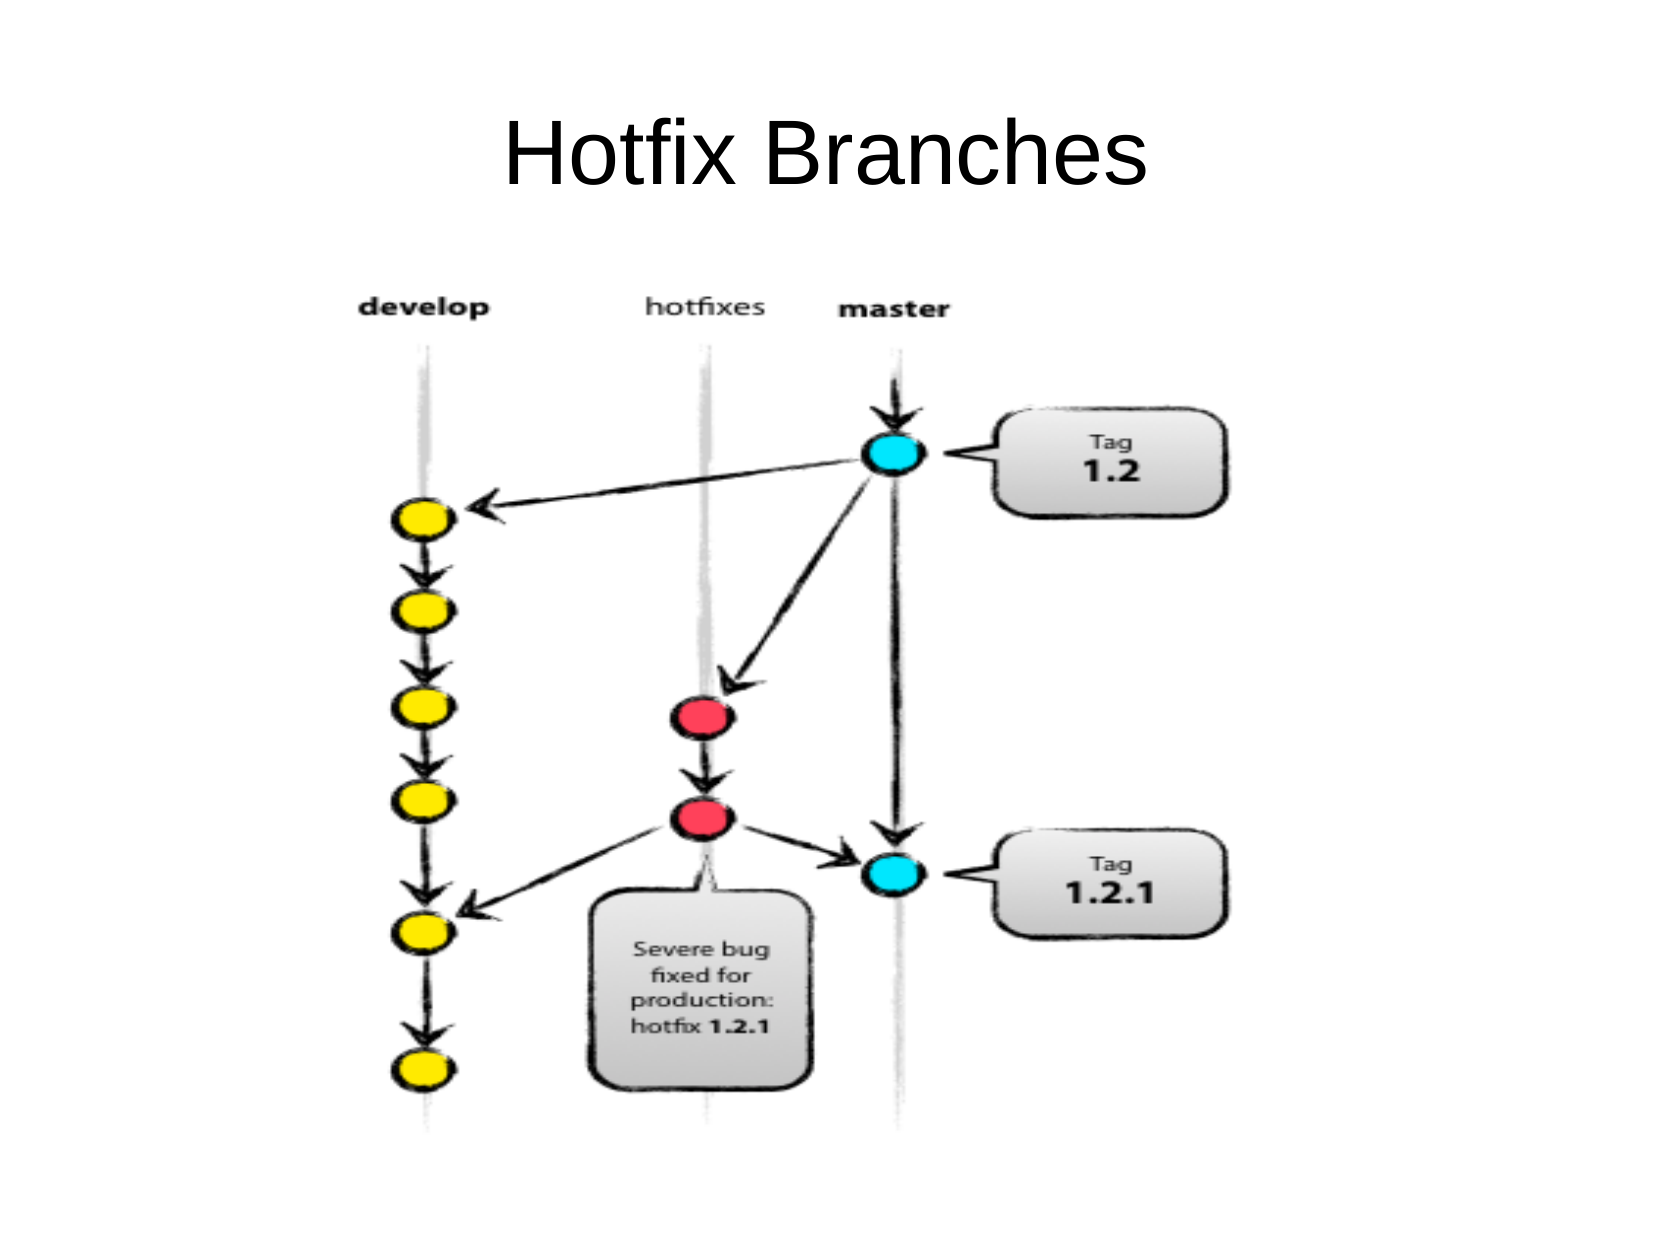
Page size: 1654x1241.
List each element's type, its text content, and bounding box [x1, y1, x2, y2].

title Hotfix Branches [82, 56, 1571, 250]
picture [342, 283, 1244, 1139]
